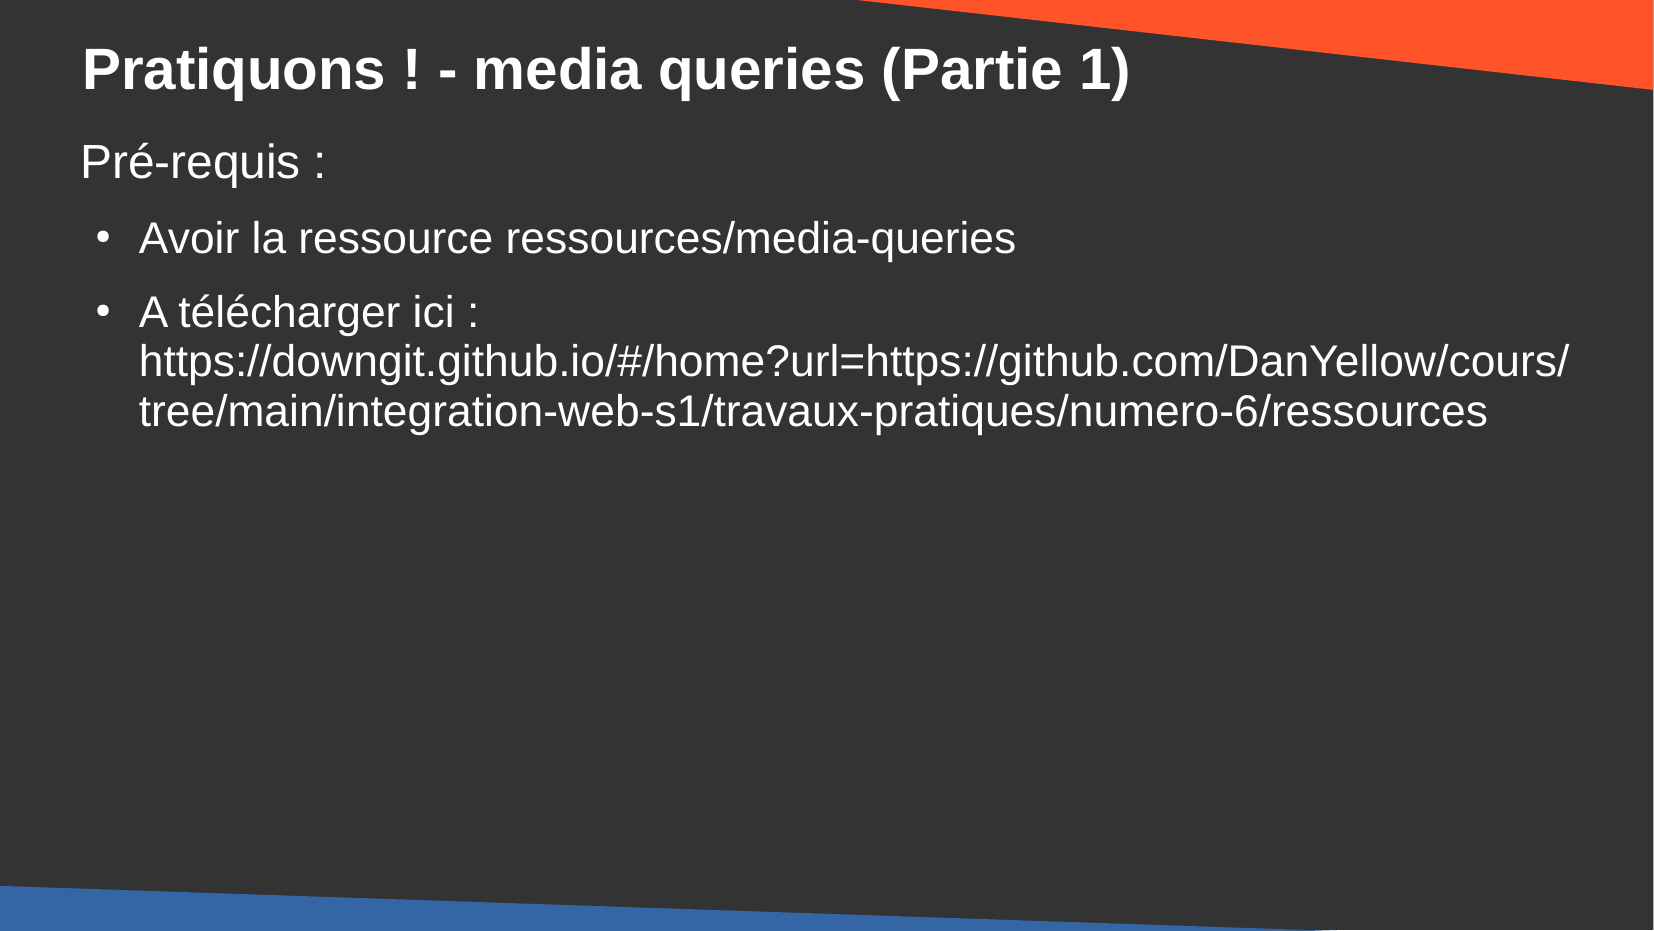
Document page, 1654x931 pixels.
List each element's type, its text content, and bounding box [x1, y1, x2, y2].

title Pratiquons ! - media queries (Partie 1) [82, 37, 1571, 114]
list Pré-requis : Avoir la ressource ressources/media-queries A télécharger ici : https://downgit.github.io/#/home?url=https://github.com/DanYellow/cours/tree/main/integration-web-s1/travaux-pratiques/numero-6/ressources [80, 135, 1620, 473]
text_box [0, 885, 1337, 931]
text_box [857, 0, 1654, 90]
